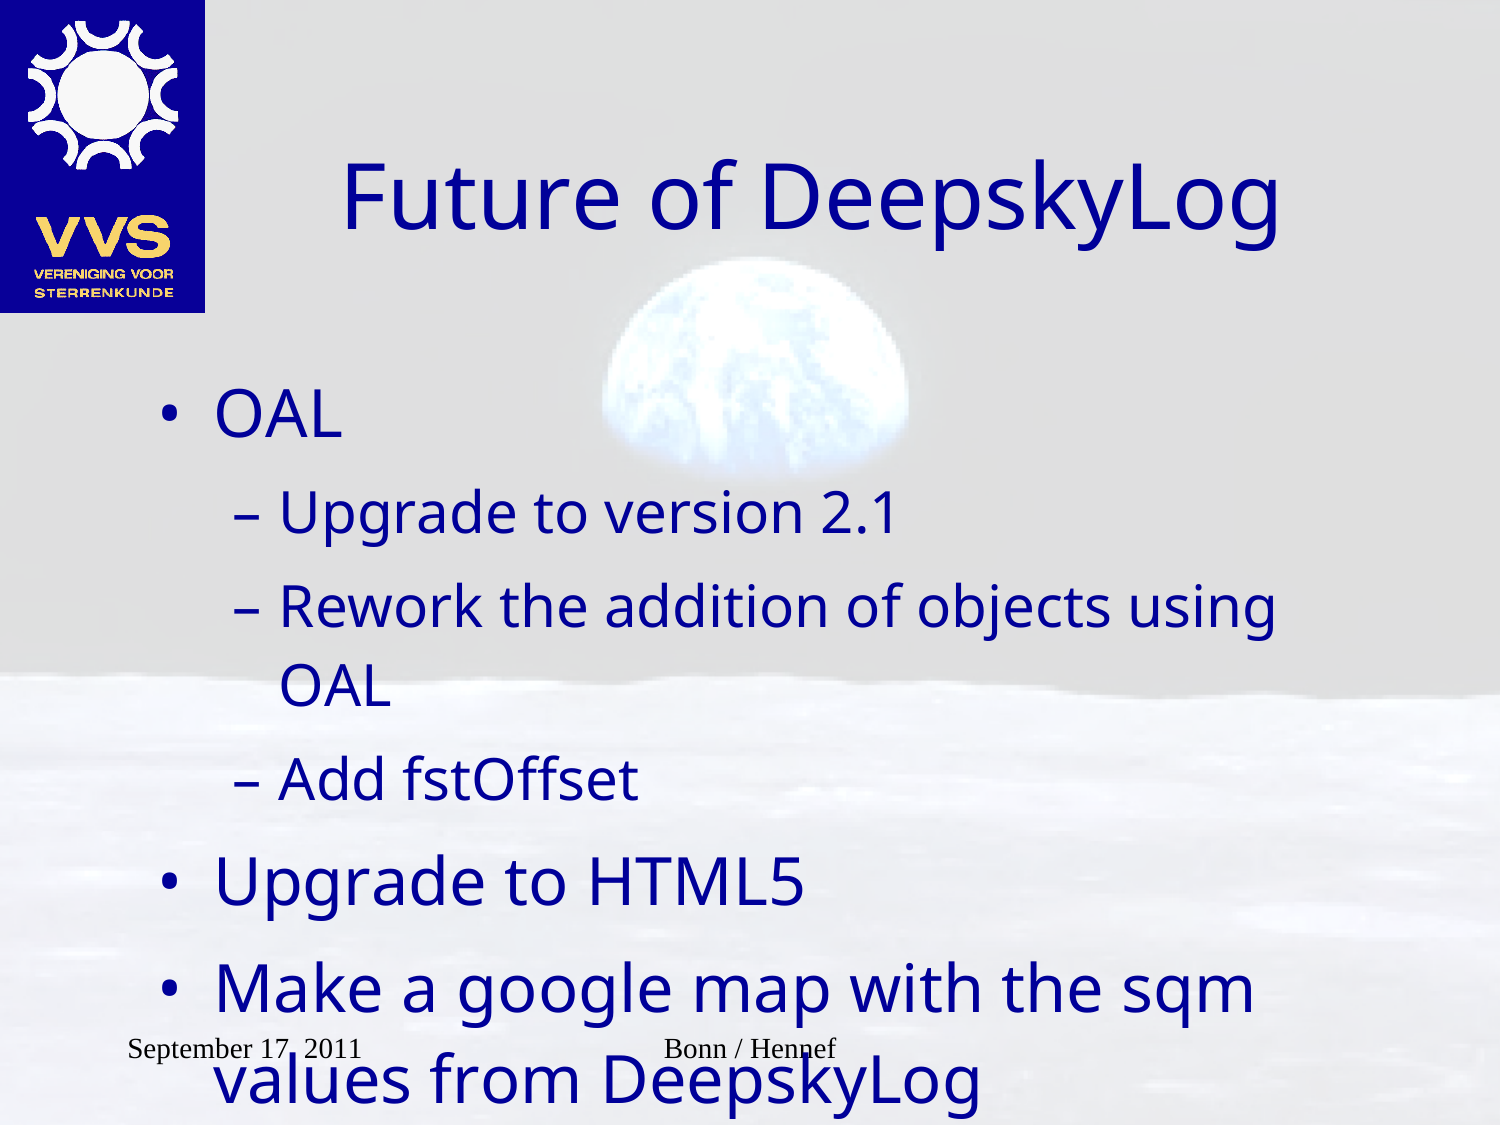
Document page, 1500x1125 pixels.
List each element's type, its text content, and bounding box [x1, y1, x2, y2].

list OAL Upgrade to version 2.1 Rework the addition of objects using OAL Add fstOffset Upgrade to HTML5 Make a google map with the sqm values from DeepskyLog [142, 358, 1418, 945]
picture [0, 0, 205, 313]
title Future of DeepskyLog [237, 99, 1388, 288]
